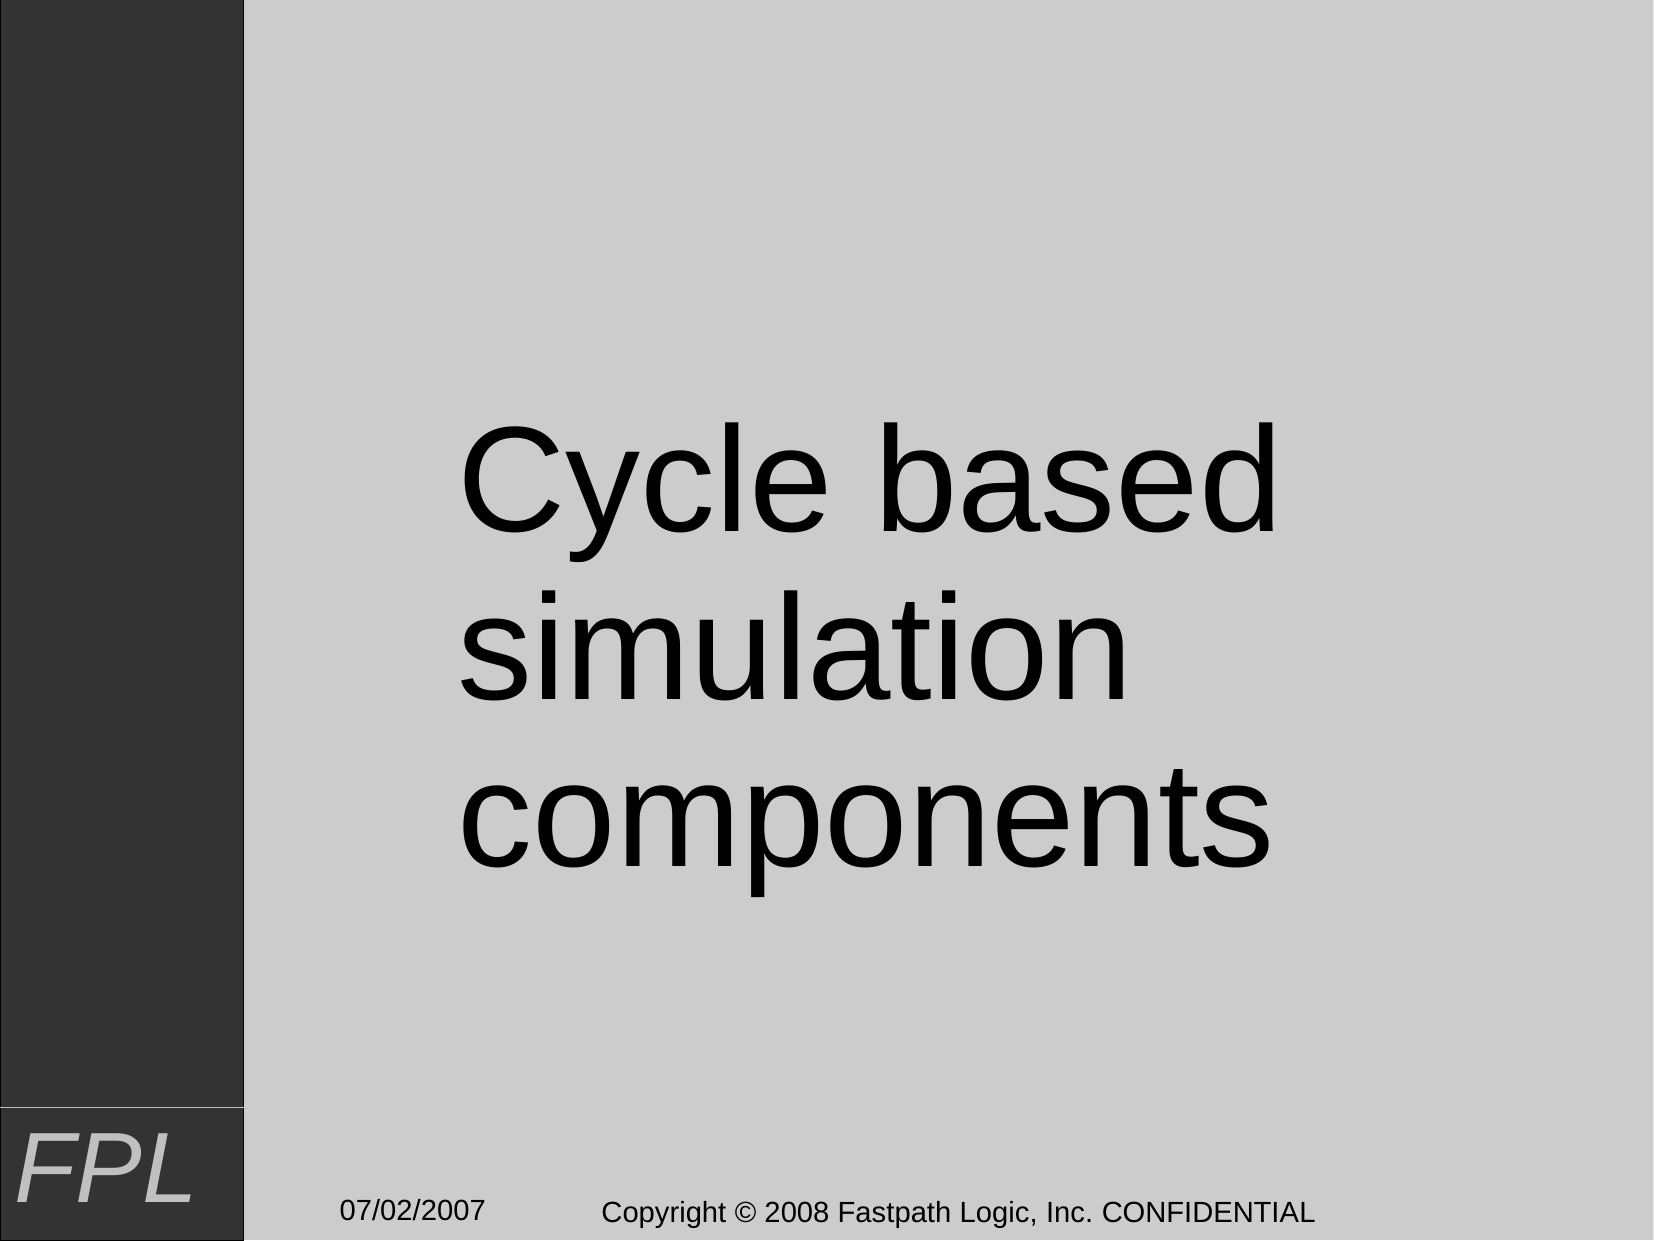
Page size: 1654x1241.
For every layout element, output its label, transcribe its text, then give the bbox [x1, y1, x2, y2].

text_box Cycle based simulation components [443, 388, 1282, 1071]
